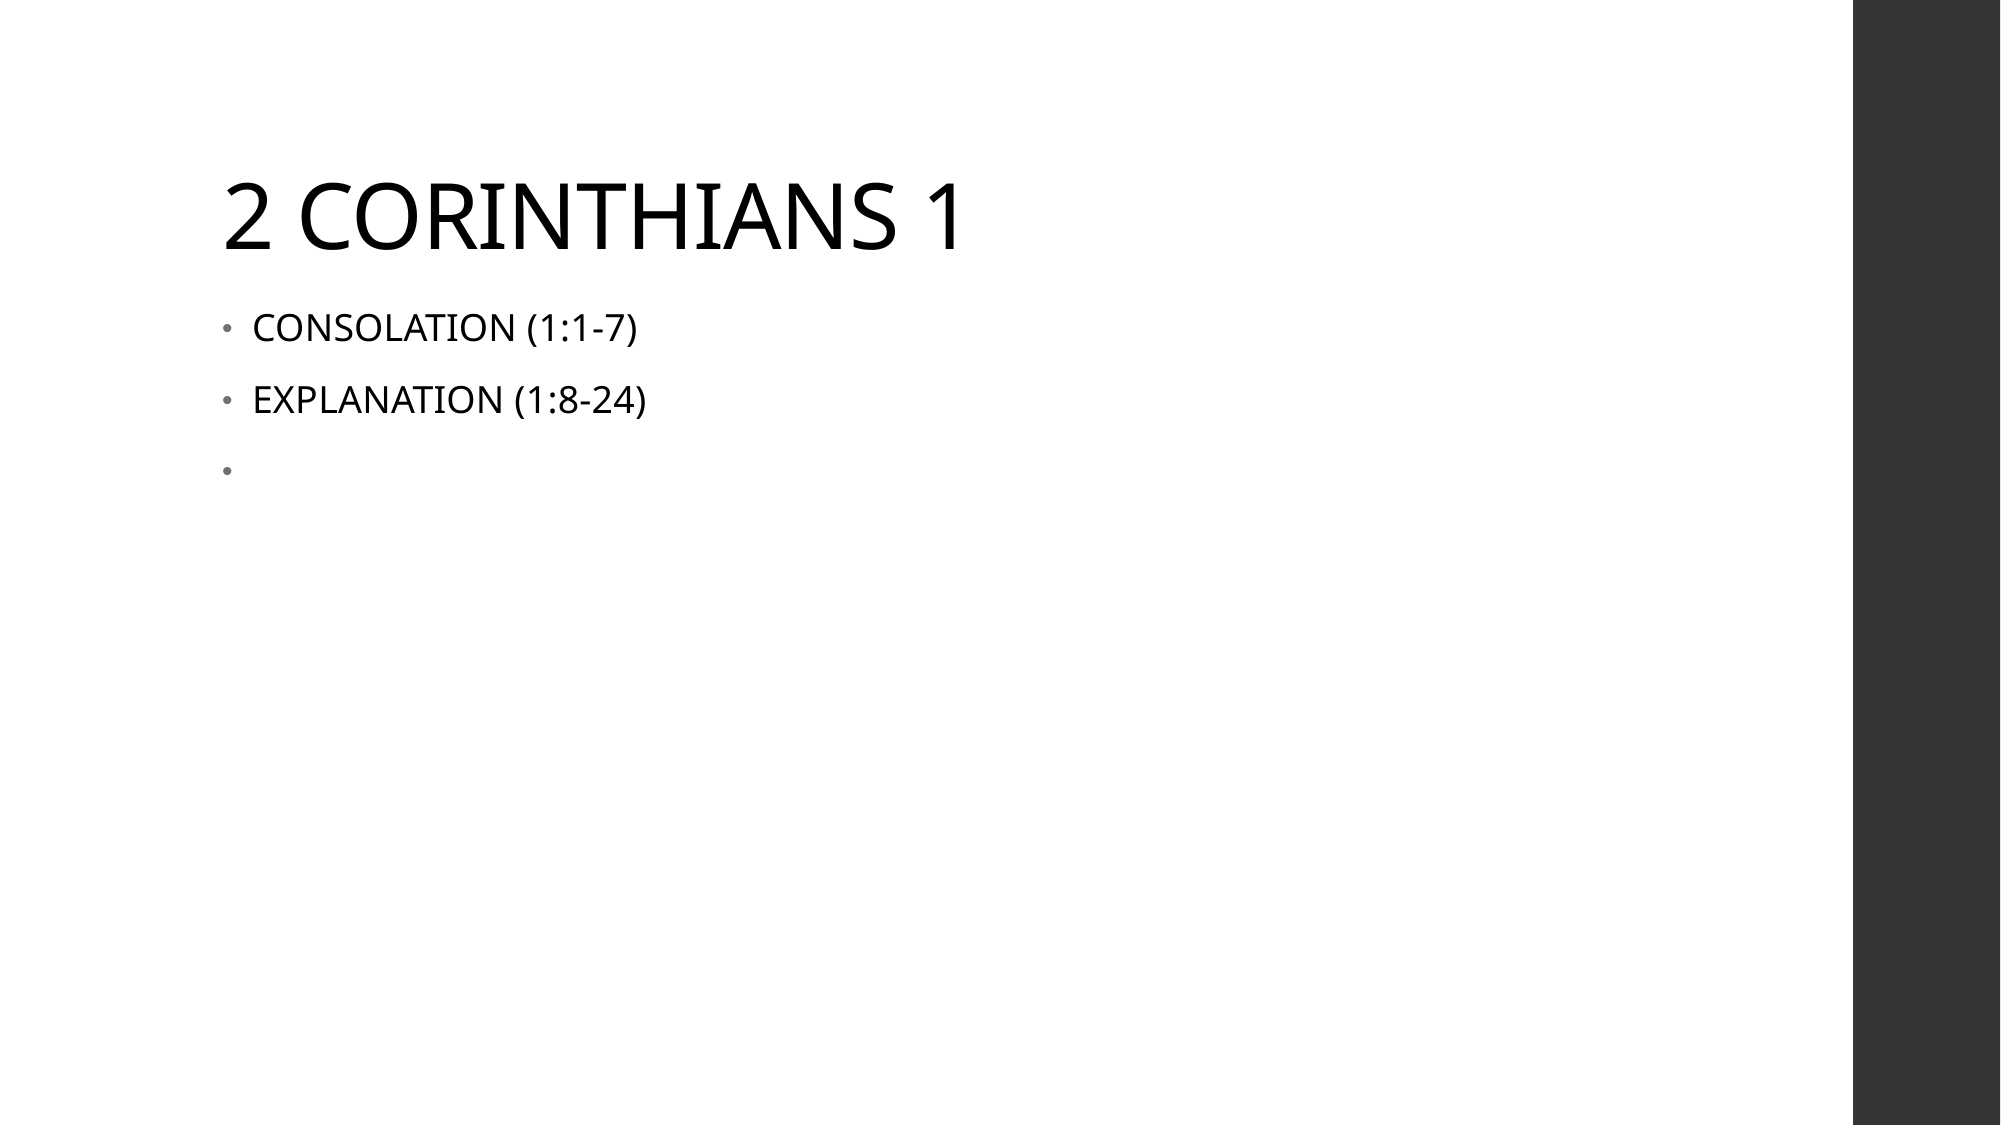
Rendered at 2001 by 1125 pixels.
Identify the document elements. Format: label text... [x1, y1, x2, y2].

list CONSOLATION (1:1-7) EXPLANATION (1:8-24) [206, 299, 1617, 1014]
title 2 CORINTHIANS 1 [206, 60, 1797, 278]
